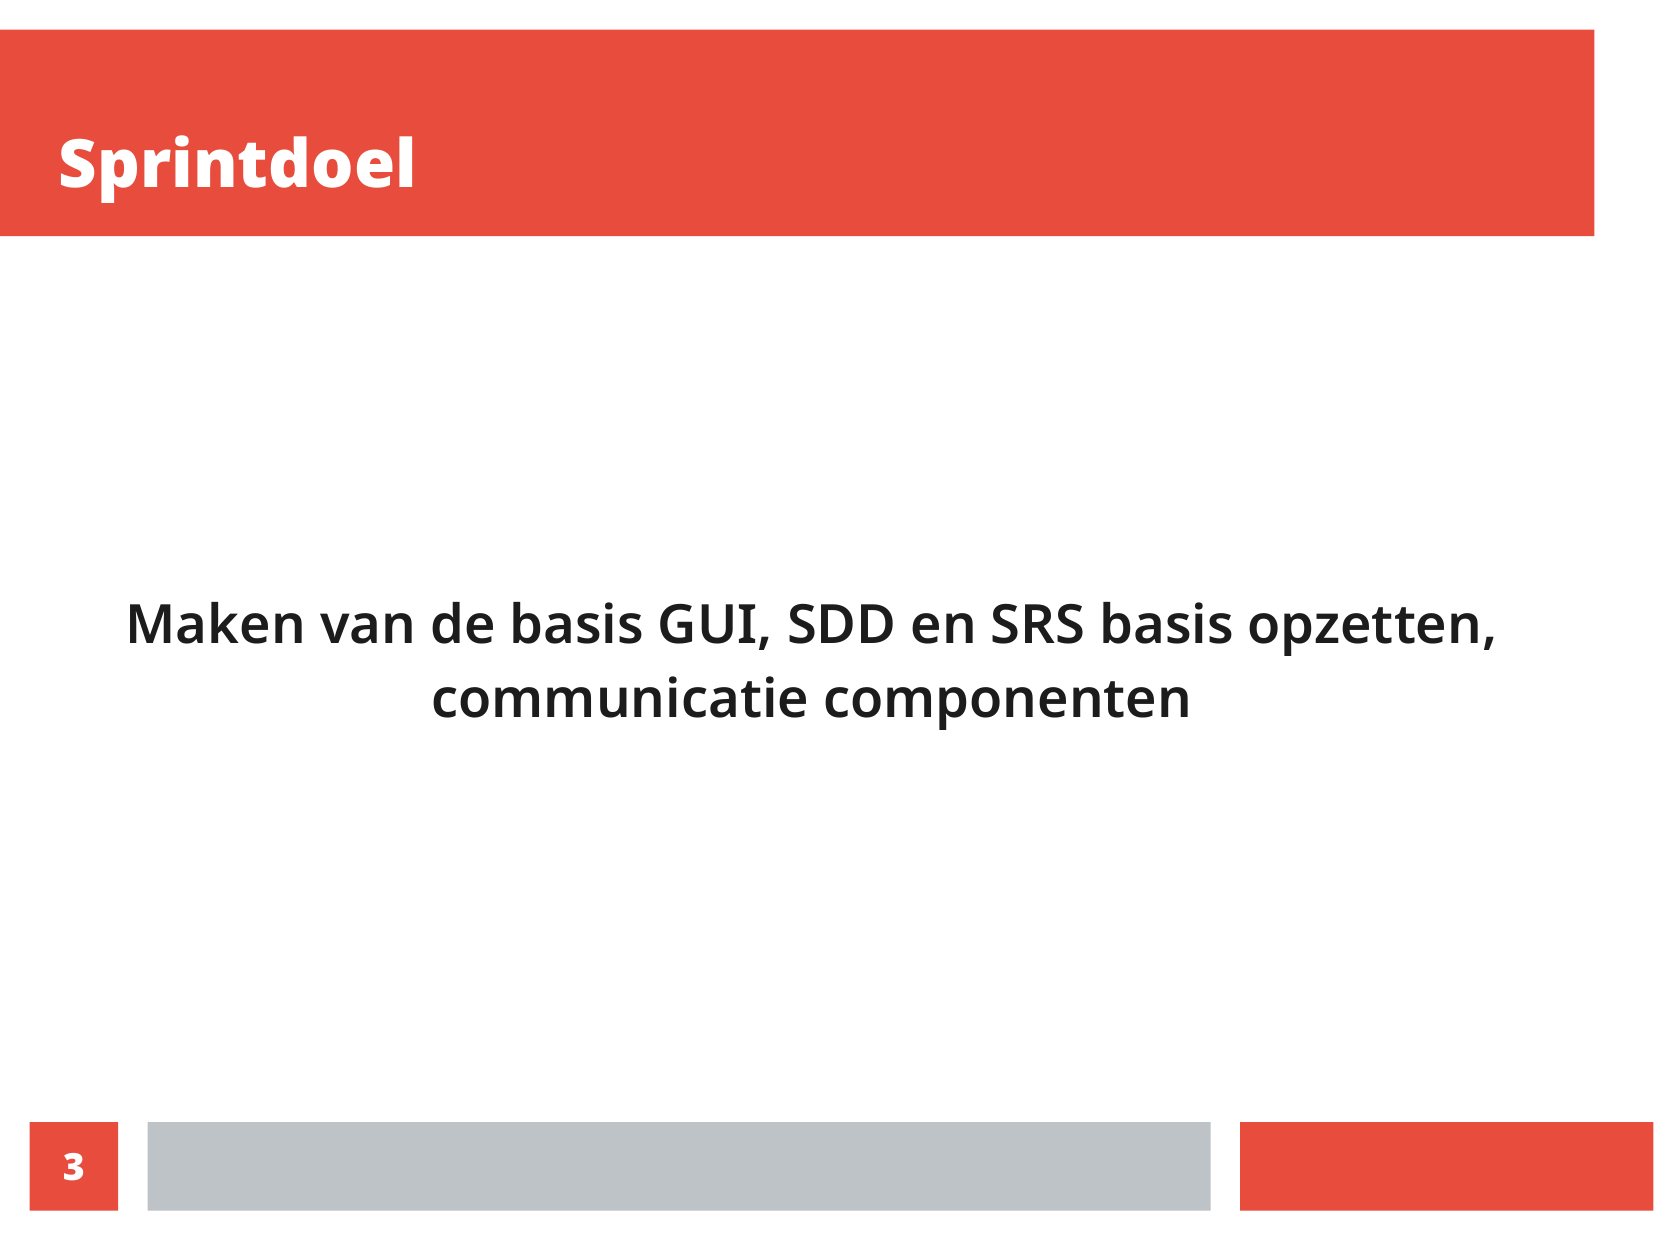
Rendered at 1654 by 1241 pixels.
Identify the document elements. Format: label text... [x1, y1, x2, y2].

list Maken van de basis GUI, SDD en SRS basis opzetten, communicatie componenten [59, 324, 1565, 1093]
title Sprintdoel [59, 59, 1595, 207]
